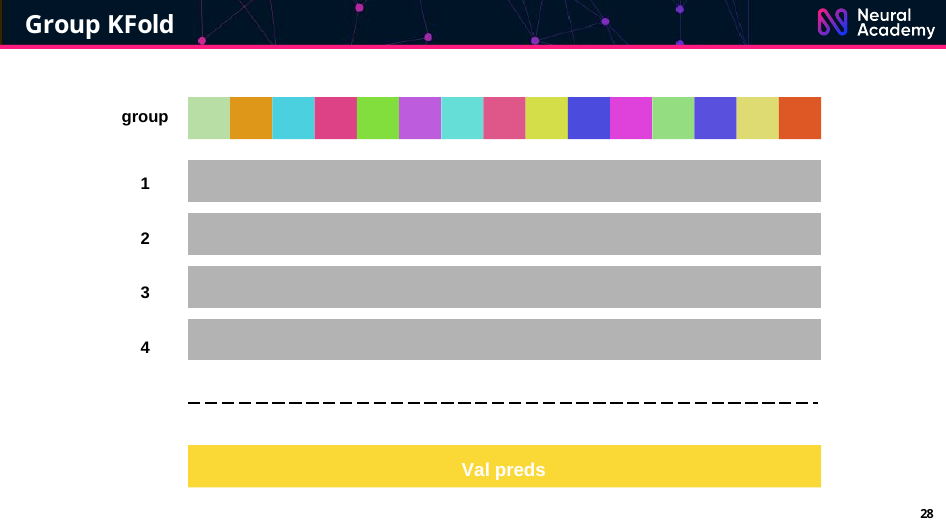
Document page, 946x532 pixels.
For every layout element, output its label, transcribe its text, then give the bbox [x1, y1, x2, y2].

table_header [188, 160, 821, 202]
table_cell [188, 213, 821, 255]
table_cell [188, 266, 821, 308]
slide_number <number> [914, 504, 943, 532]
picture [0, 0, 946, 49]
text_box [188, 445, 822, 488]
text_box Val preds [459, 457, 548, 480]
text_box [188, 97, 822, 140]
text_box group 1 2 3 4 [119, 103, 171, 357]
table_cell [188, 319, 821, 360]
text_box Group KFold [22, 6, 191, 39]
